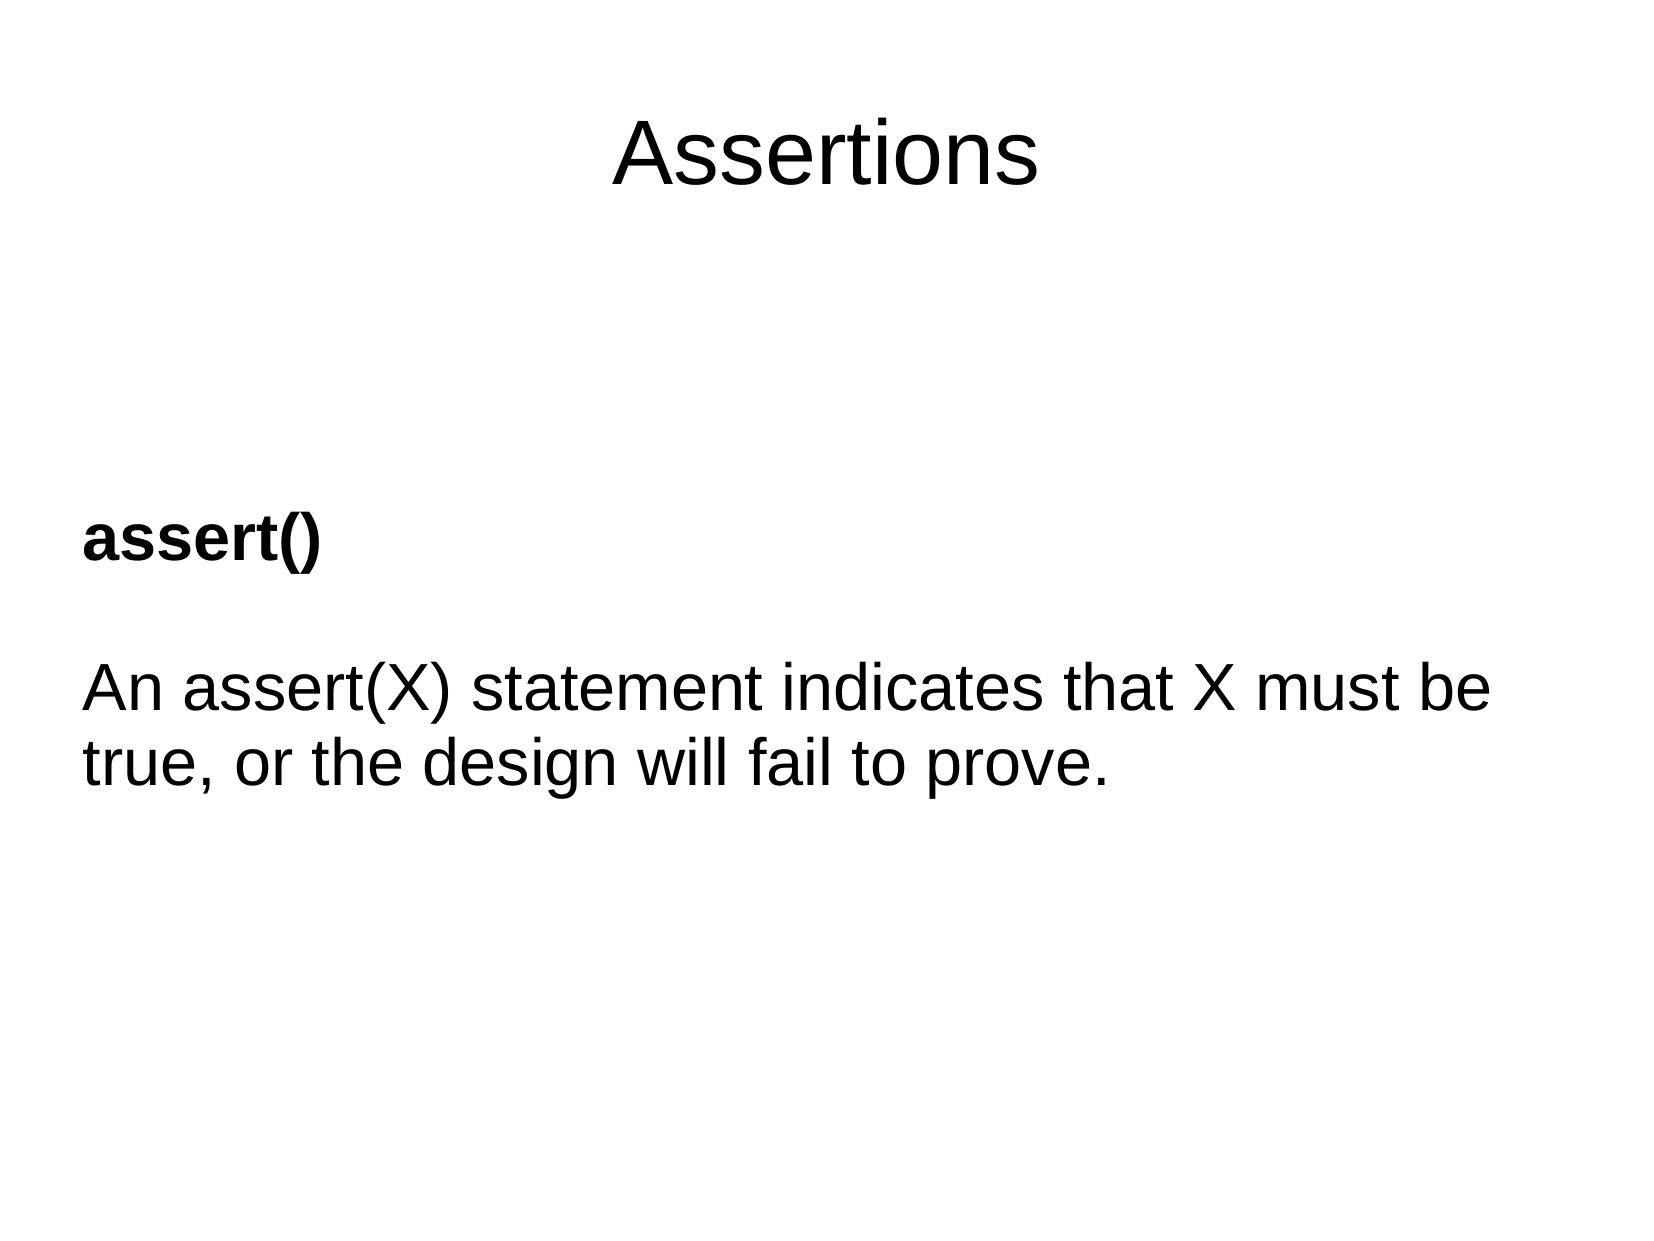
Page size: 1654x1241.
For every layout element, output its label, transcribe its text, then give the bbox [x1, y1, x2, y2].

subtitle assert() An assert(X) statement indicates that X must be true, or the design will fail to prove. [82, 290, 1571, 1010]
title Assertions [82, 49, 1571, 257]
